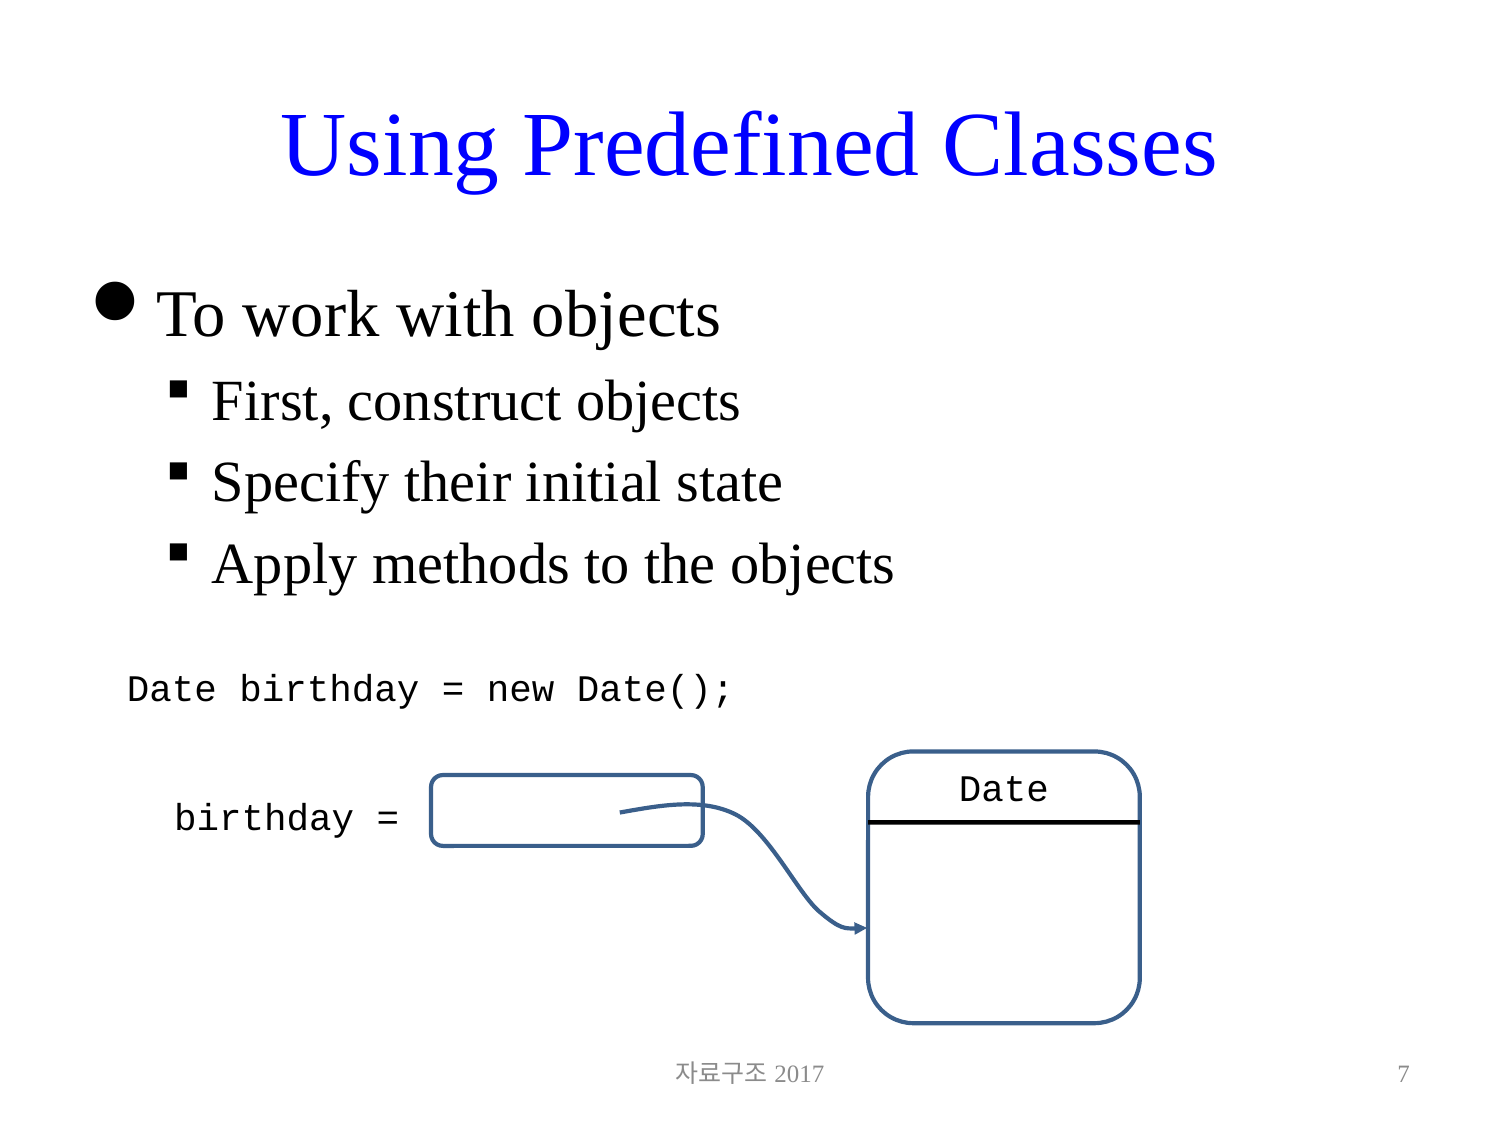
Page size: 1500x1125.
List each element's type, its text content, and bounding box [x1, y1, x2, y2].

text_box Date [868, 751, 1140, 820]
text_box [868, 825, 1140, 1024]
text_box birthday = [159, 785, 432, 846]
text_box Date birthday = new Date(); [112, 656, 951, 717]
text_box [431, 775, 703, 846]
footer 자료구조 2017 [512, 1042, 988, 1103]
title Using Predefined Classes [75, 45, 1425, 233]
list To work with objects First, construct objects Specify their initial state Apply methods to the objects [75, 262, 1425, 1005]
slide_number <숫자> [1074, 1042, 1425, 1103]
